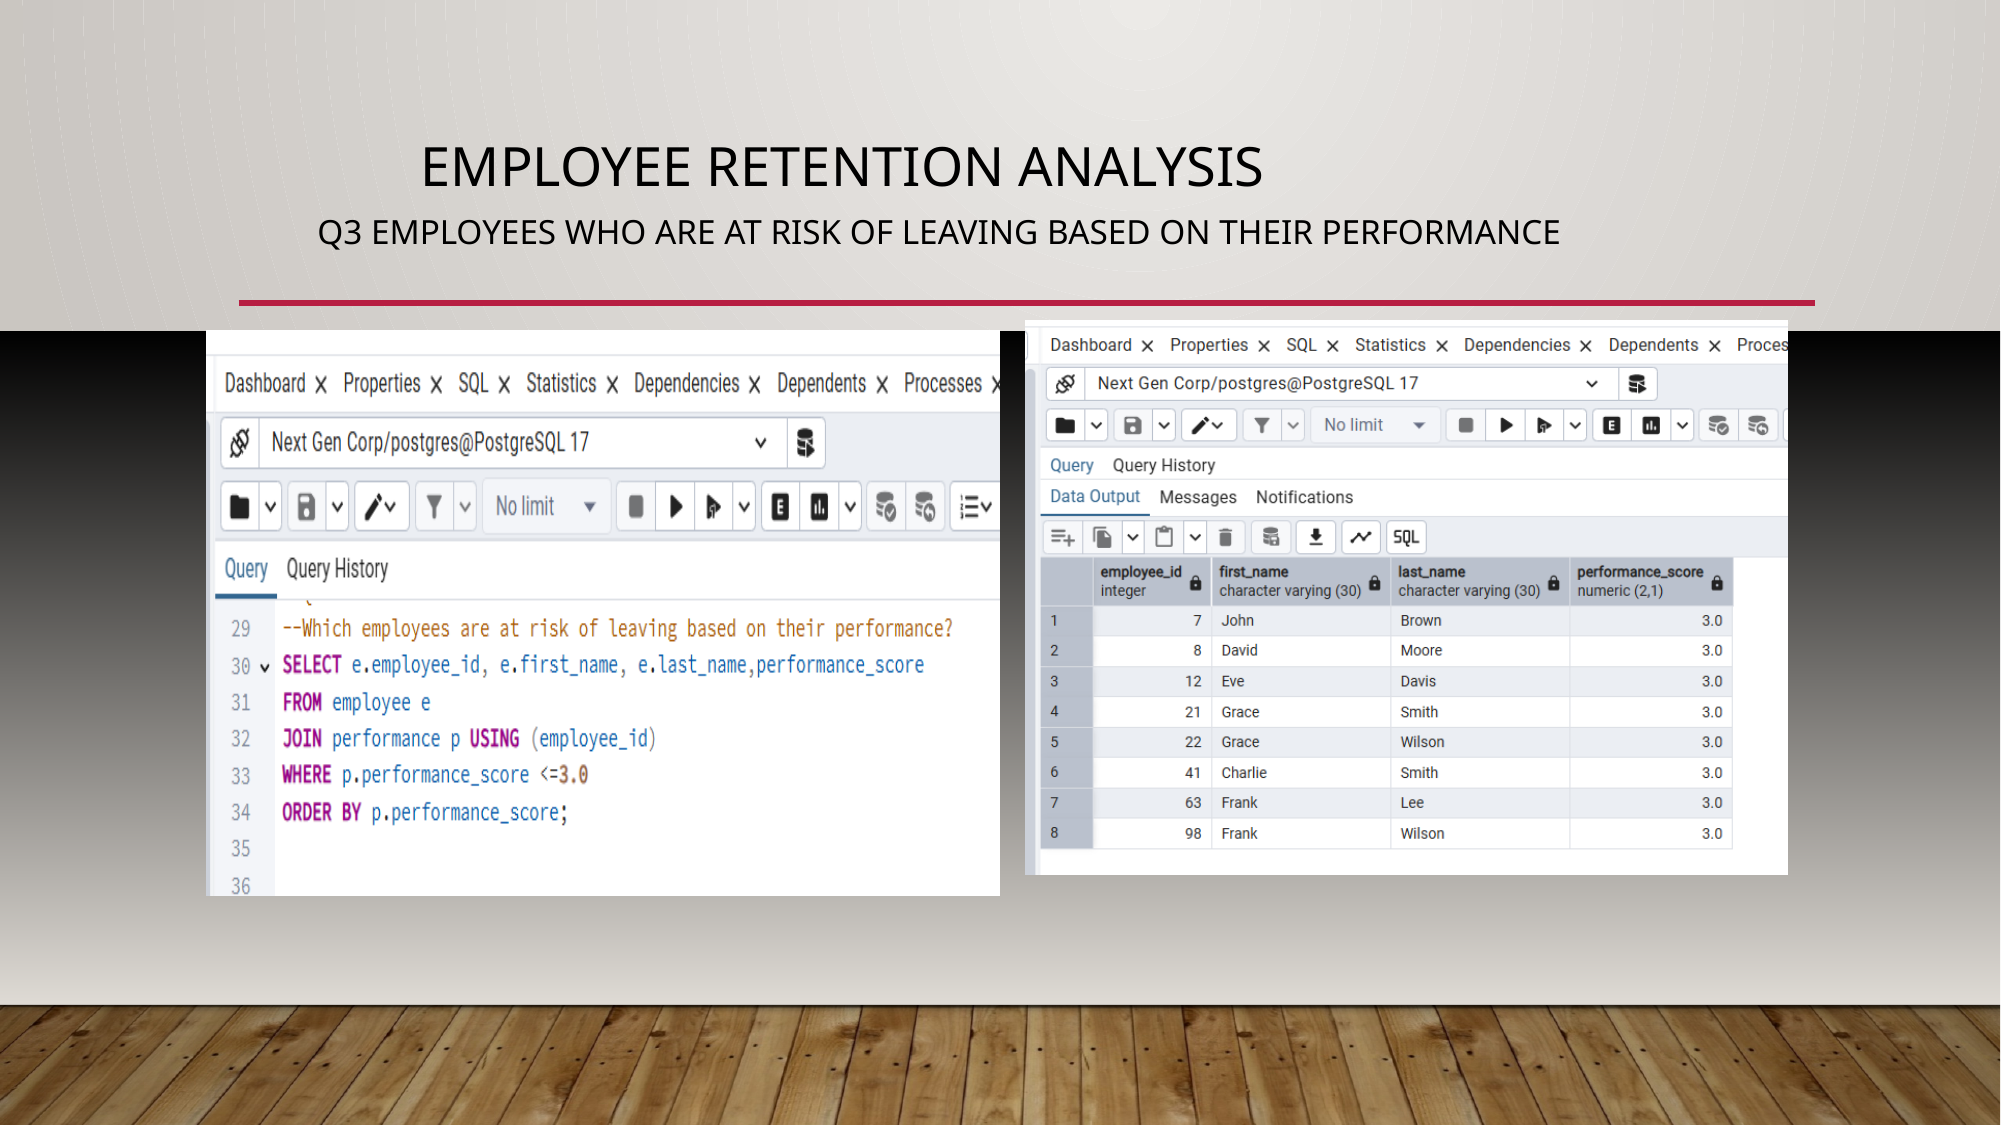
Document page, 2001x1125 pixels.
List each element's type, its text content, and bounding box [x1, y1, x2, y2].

picture [1025, 320, 1788, 875]
picture [206, 330, 1000, 896]
title Employee Retention Analysis q3 Employees who are at risk of leaving based on their performance [237, 132, 1814, 306]
